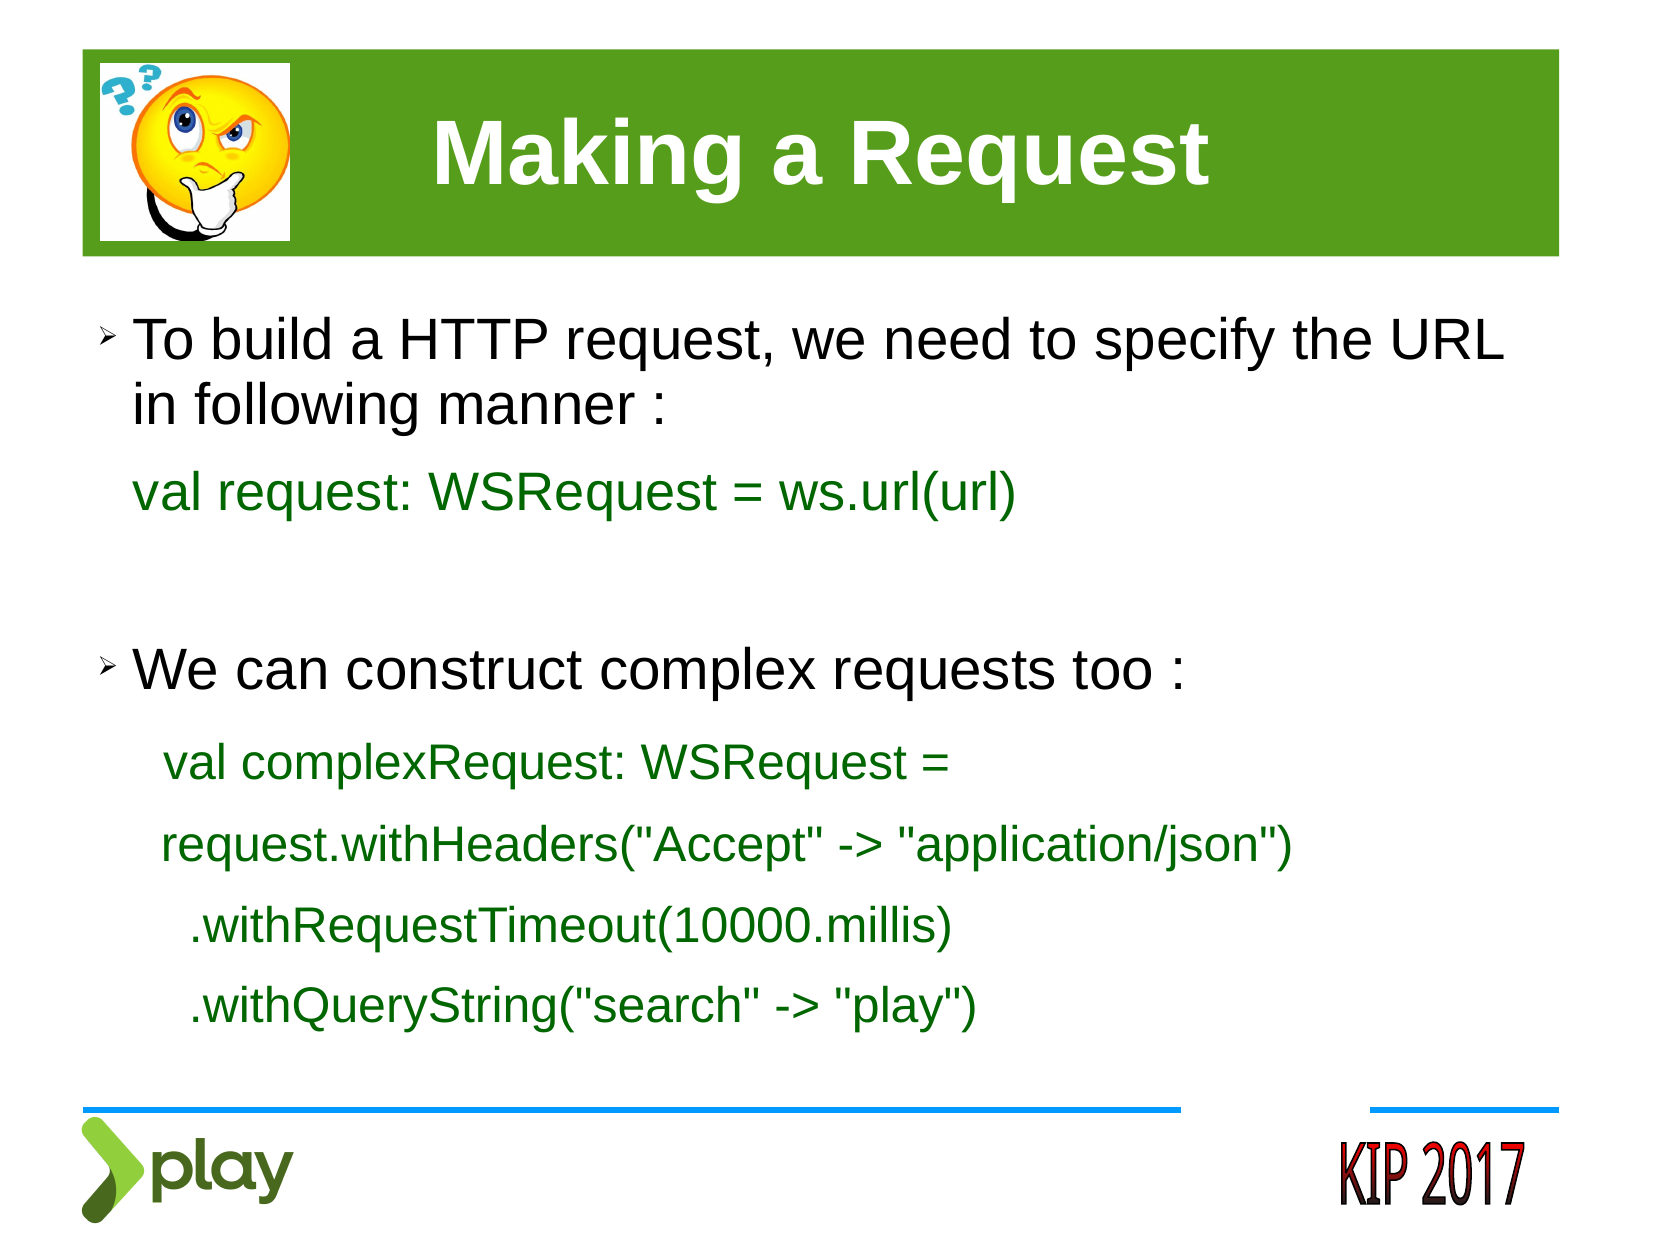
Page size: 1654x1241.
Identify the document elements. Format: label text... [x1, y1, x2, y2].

picture [68, 1111, 302, 1229]
text_box To build a HTTP request, we need to specify the URL in following manner : val request: WSRequest = ws.url(url) We can construct complex requests too : val complexRequest: WSRequest = request.withHeaders("Accept" -> "application/json") .withRequestTimeout(10000.millis) .withQueryString("search" -> "play") [82, 299, 1560, 1131]
picture [100, 63, 290, 241]
title Making a Request [82, 49, 1560, 257]
